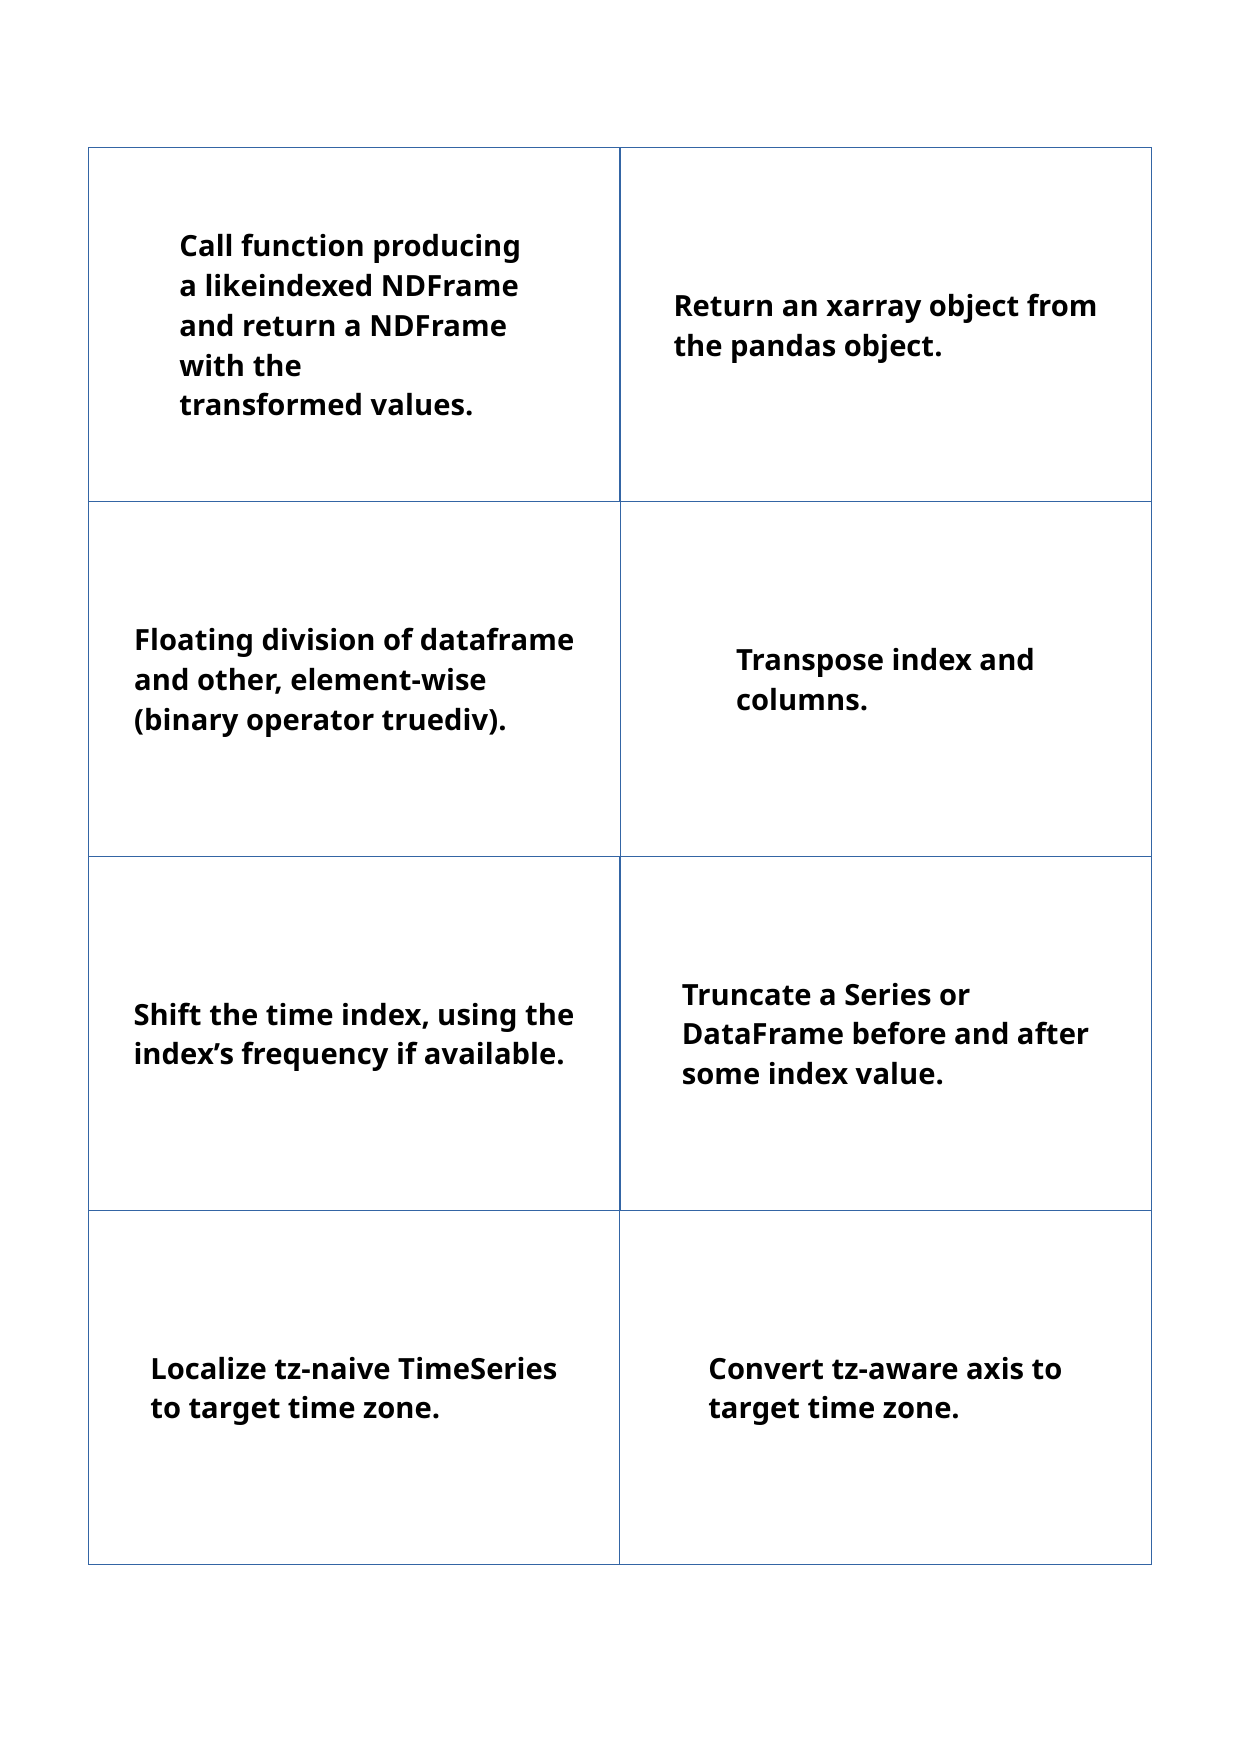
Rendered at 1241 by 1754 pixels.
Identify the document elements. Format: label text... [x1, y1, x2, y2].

text_box Floating division of dataframe and other, element-wise (binary operator truediv). [88, 501, 620, 856]
text_box Localize tz-naive TimeSeries to target time zone. [88, 1210, 619, 1565]
text_box Convert tz-aware axis to target time zone. [619, 1210, 1152, 1565]
text_box Call function producing a likeindexed NDFrame and return a NDFrame with the transformed values. [88, 147, 620, 501]
text_box Shift the time index, using the index’s frequency if available. [88, 856, 620, 1210]
text_box Truncate a Series or DataFrame before and after some index value. [620, 856, 1152, 1210]
text_box Transpose index and columns. [620, 501, 1152, 856]
text_box Return an xarray object from the pandas object. [620, 147, 1152, 501]
